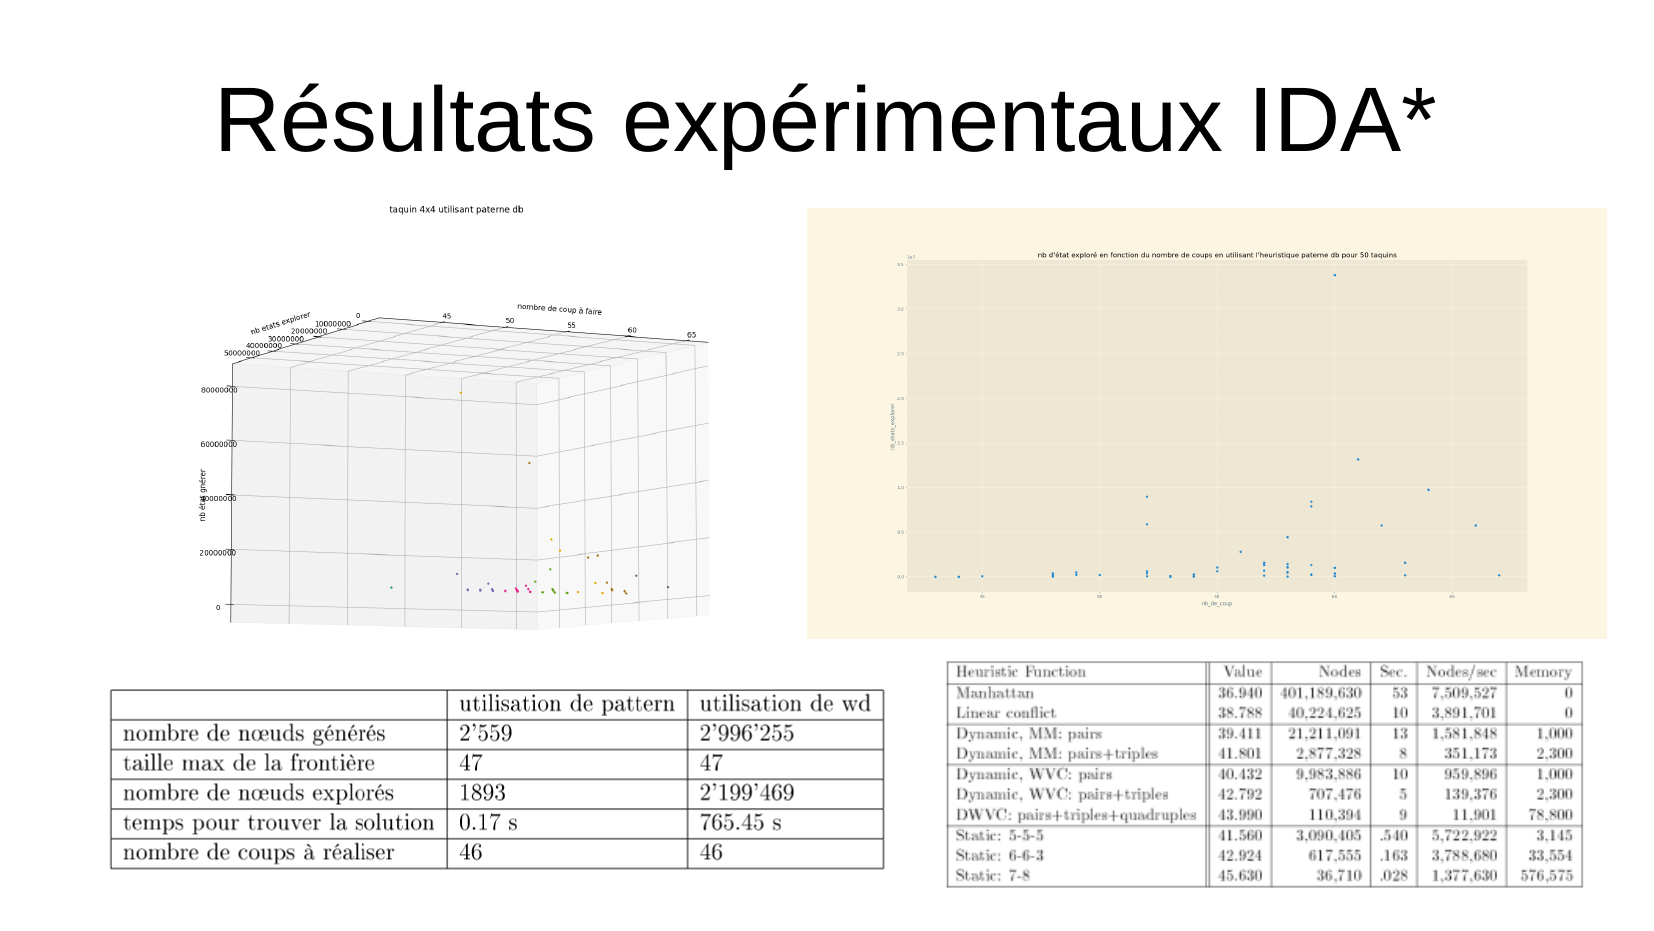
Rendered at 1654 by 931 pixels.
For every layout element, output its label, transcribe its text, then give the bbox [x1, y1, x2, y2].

picture [88, 679, 911, 890]
picture [807, 208, 1607, 639]
picture [179, 192, 726, 639]
title Résultats expérimentaux IDA* [82, 37, 1571, 193]
picture [944, 660, 1591, 891]
